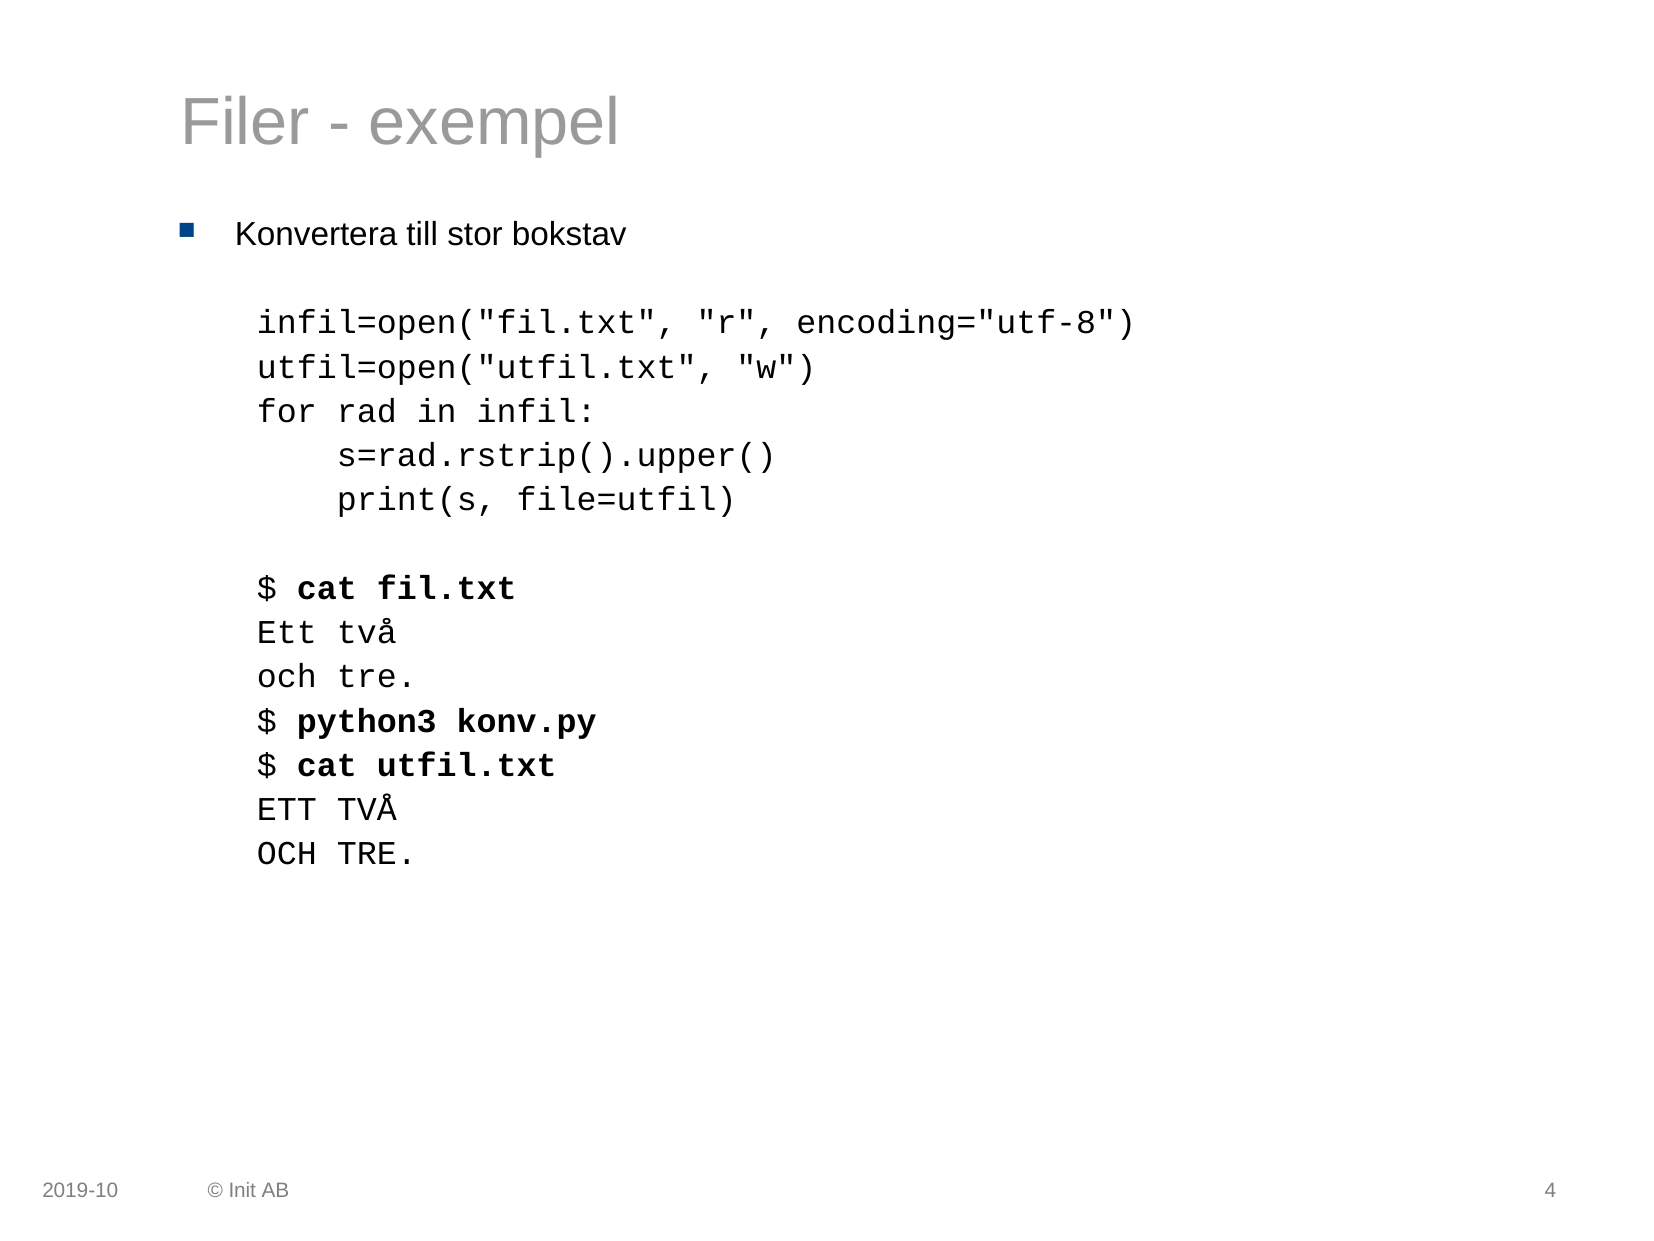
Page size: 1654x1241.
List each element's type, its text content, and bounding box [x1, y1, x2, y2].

text_box <nummer> [1488, 1143, 1571, 1210]
text_box Filer - exempel [165, 0, 1489, 166]
text_box © Init AB [192, 1143, 1461, 1210]
text_box 2019-10 [27, 1143, 166, 1210]
text_box Konvertera till stor bokstav infil=open("fil.txt", "r", encoding="utf-8") utfil=open("utfil.txt", "w") for rad in infil: s=rad.rstrip().upper() print(s, file=utfil) $ cat fil.txt Ett två och tre. $ python3 konv.py $ cat utfil.txt ETT TVÅ OCH TRE. [165, 209, 1489, 1061]
